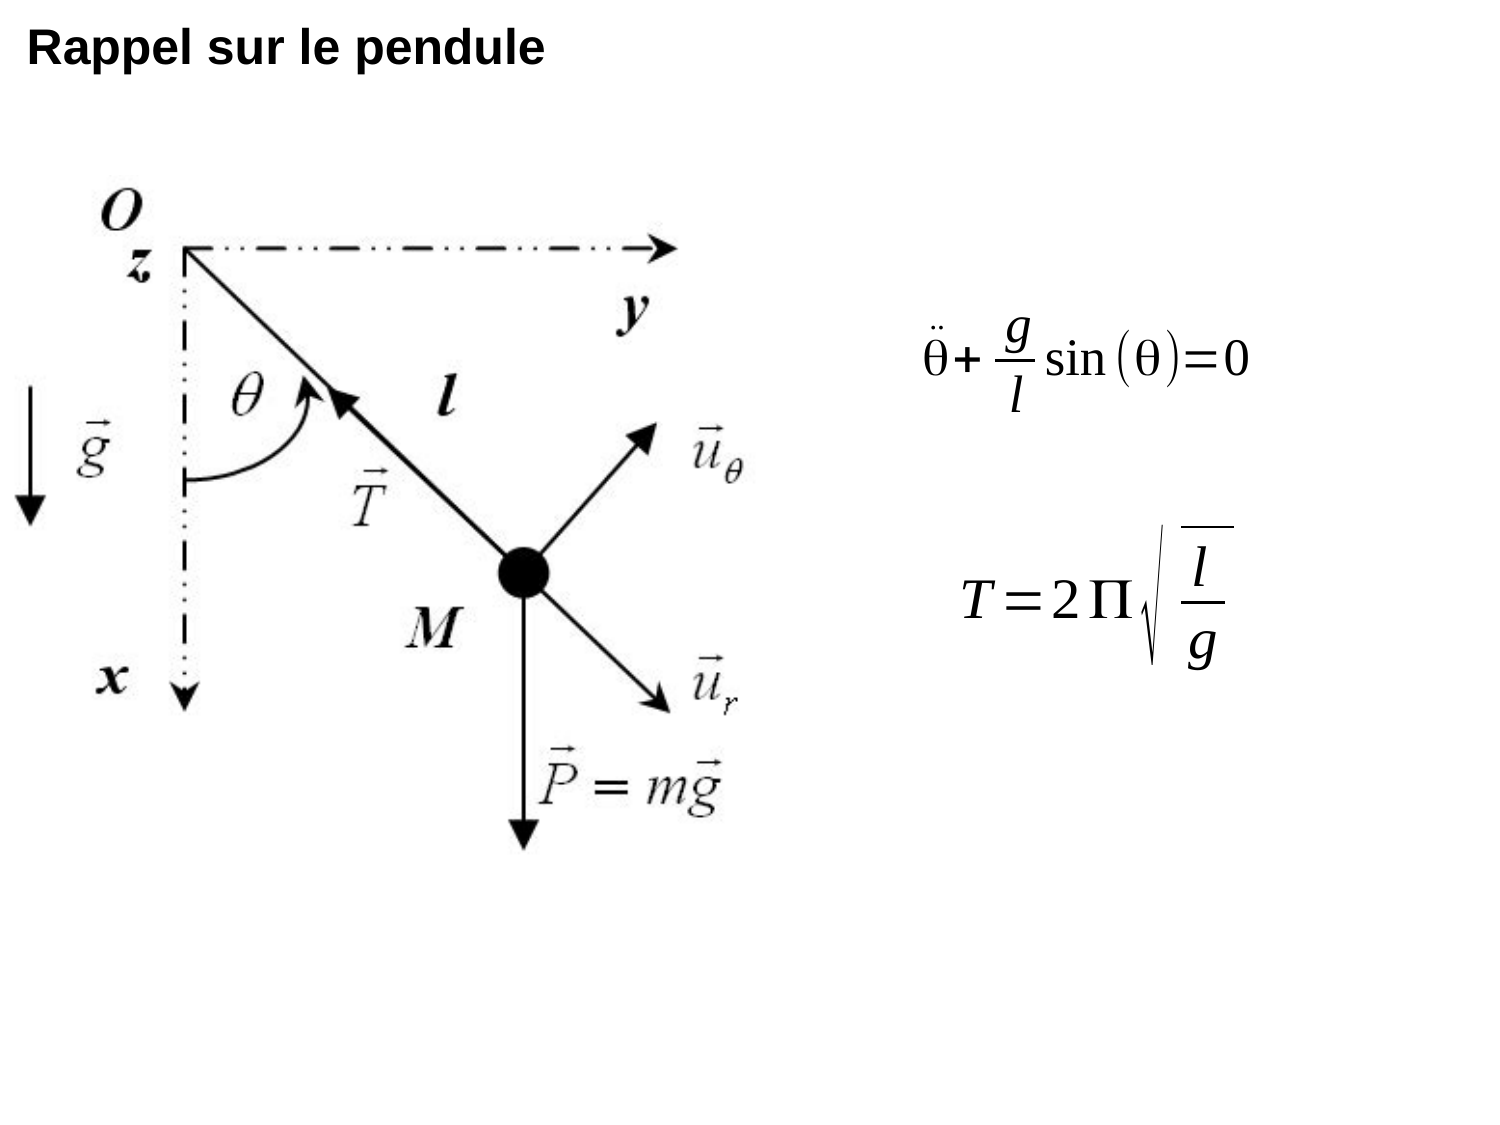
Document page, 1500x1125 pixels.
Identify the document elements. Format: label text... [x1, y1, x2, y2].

text_box Rappel sur le pendule [11, 11, 721, 84]
chart [909, 296, 1264, 426]
picture [0, 175, 765, 868]
chart [944, 522, 1241, 674]
